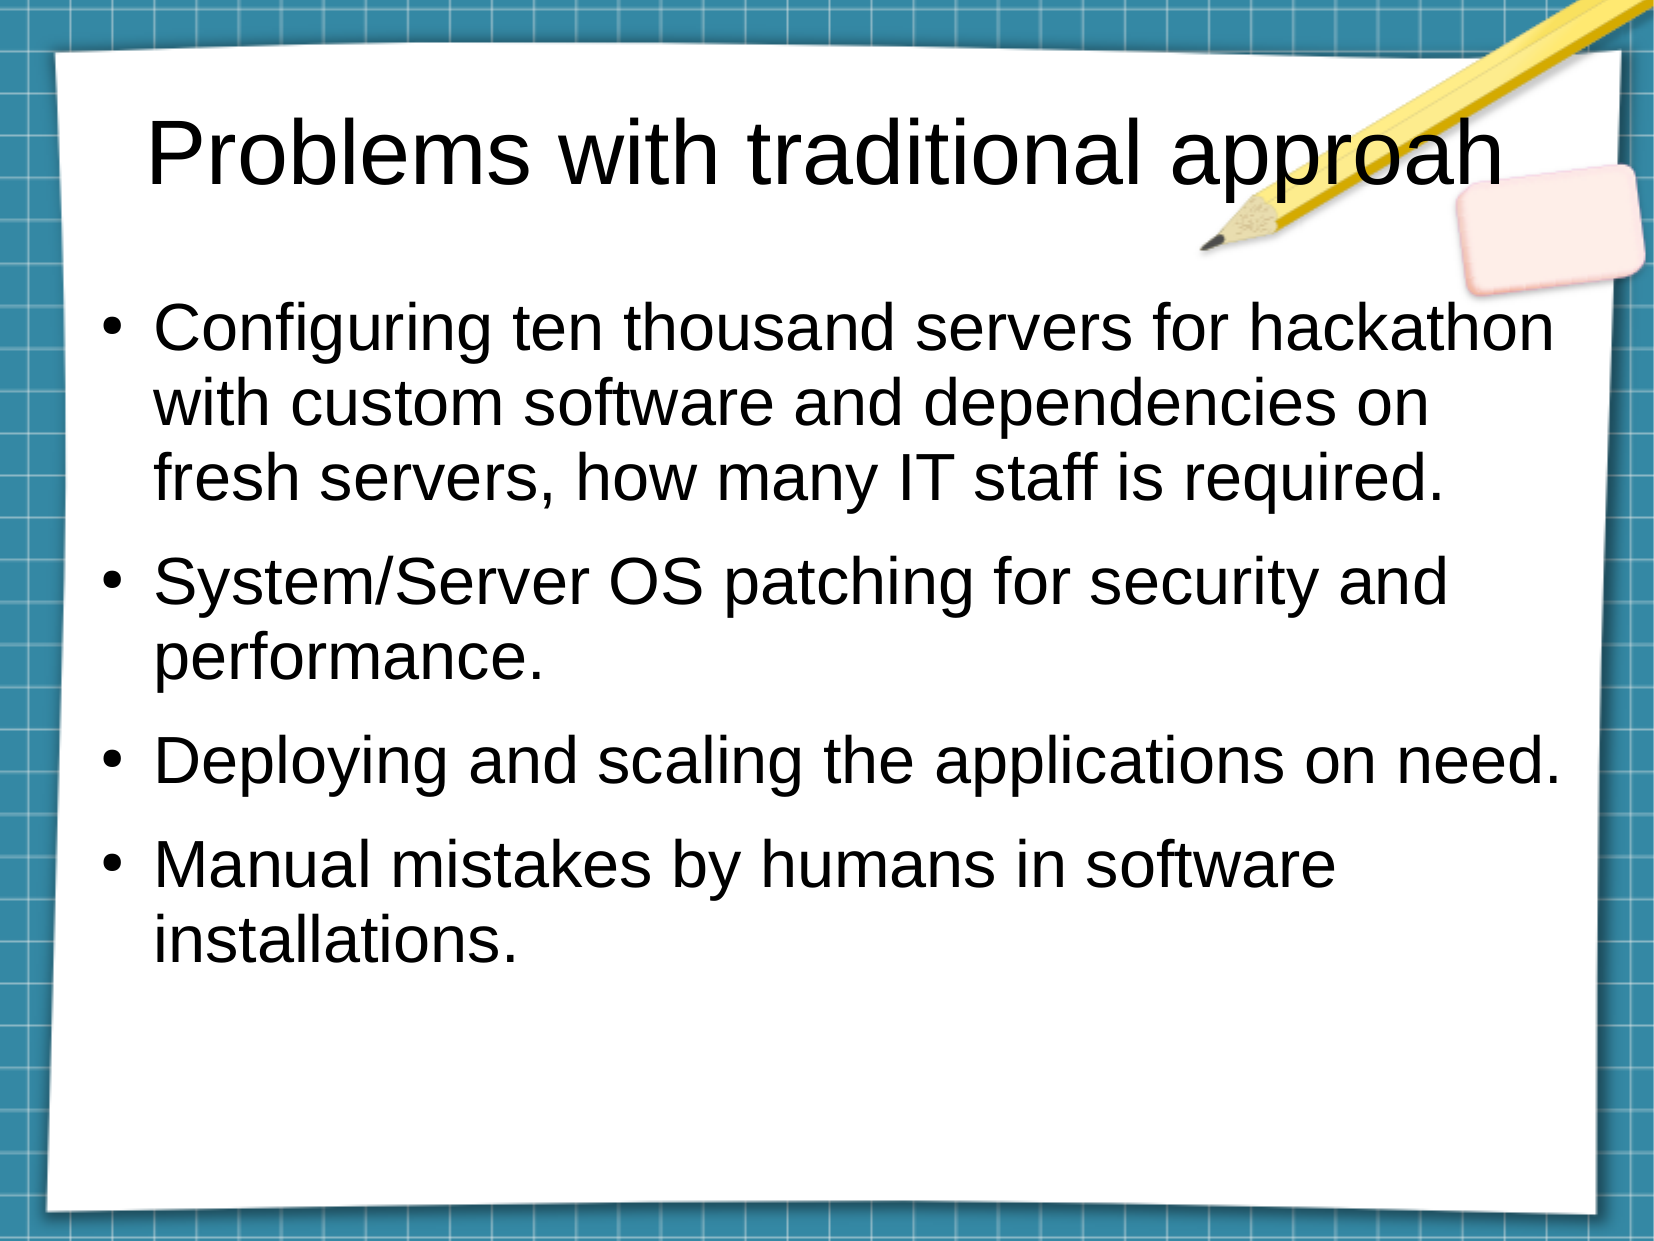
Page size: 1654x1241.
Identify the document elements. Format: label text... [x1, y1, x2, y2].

list Configuring ten thousand servers for hackathon with custom software and dependencies on fresh servers, how many IT staff is required. System/Server OS patching for security and performance. Deploying and scaling the applications on need. Manual mistakes by humans in software installations. [82, 290, 1571, 1010]
title Problems with traditional approah [82, 49, 1571, 257]
picture [0, 0, 1654, 1241]
